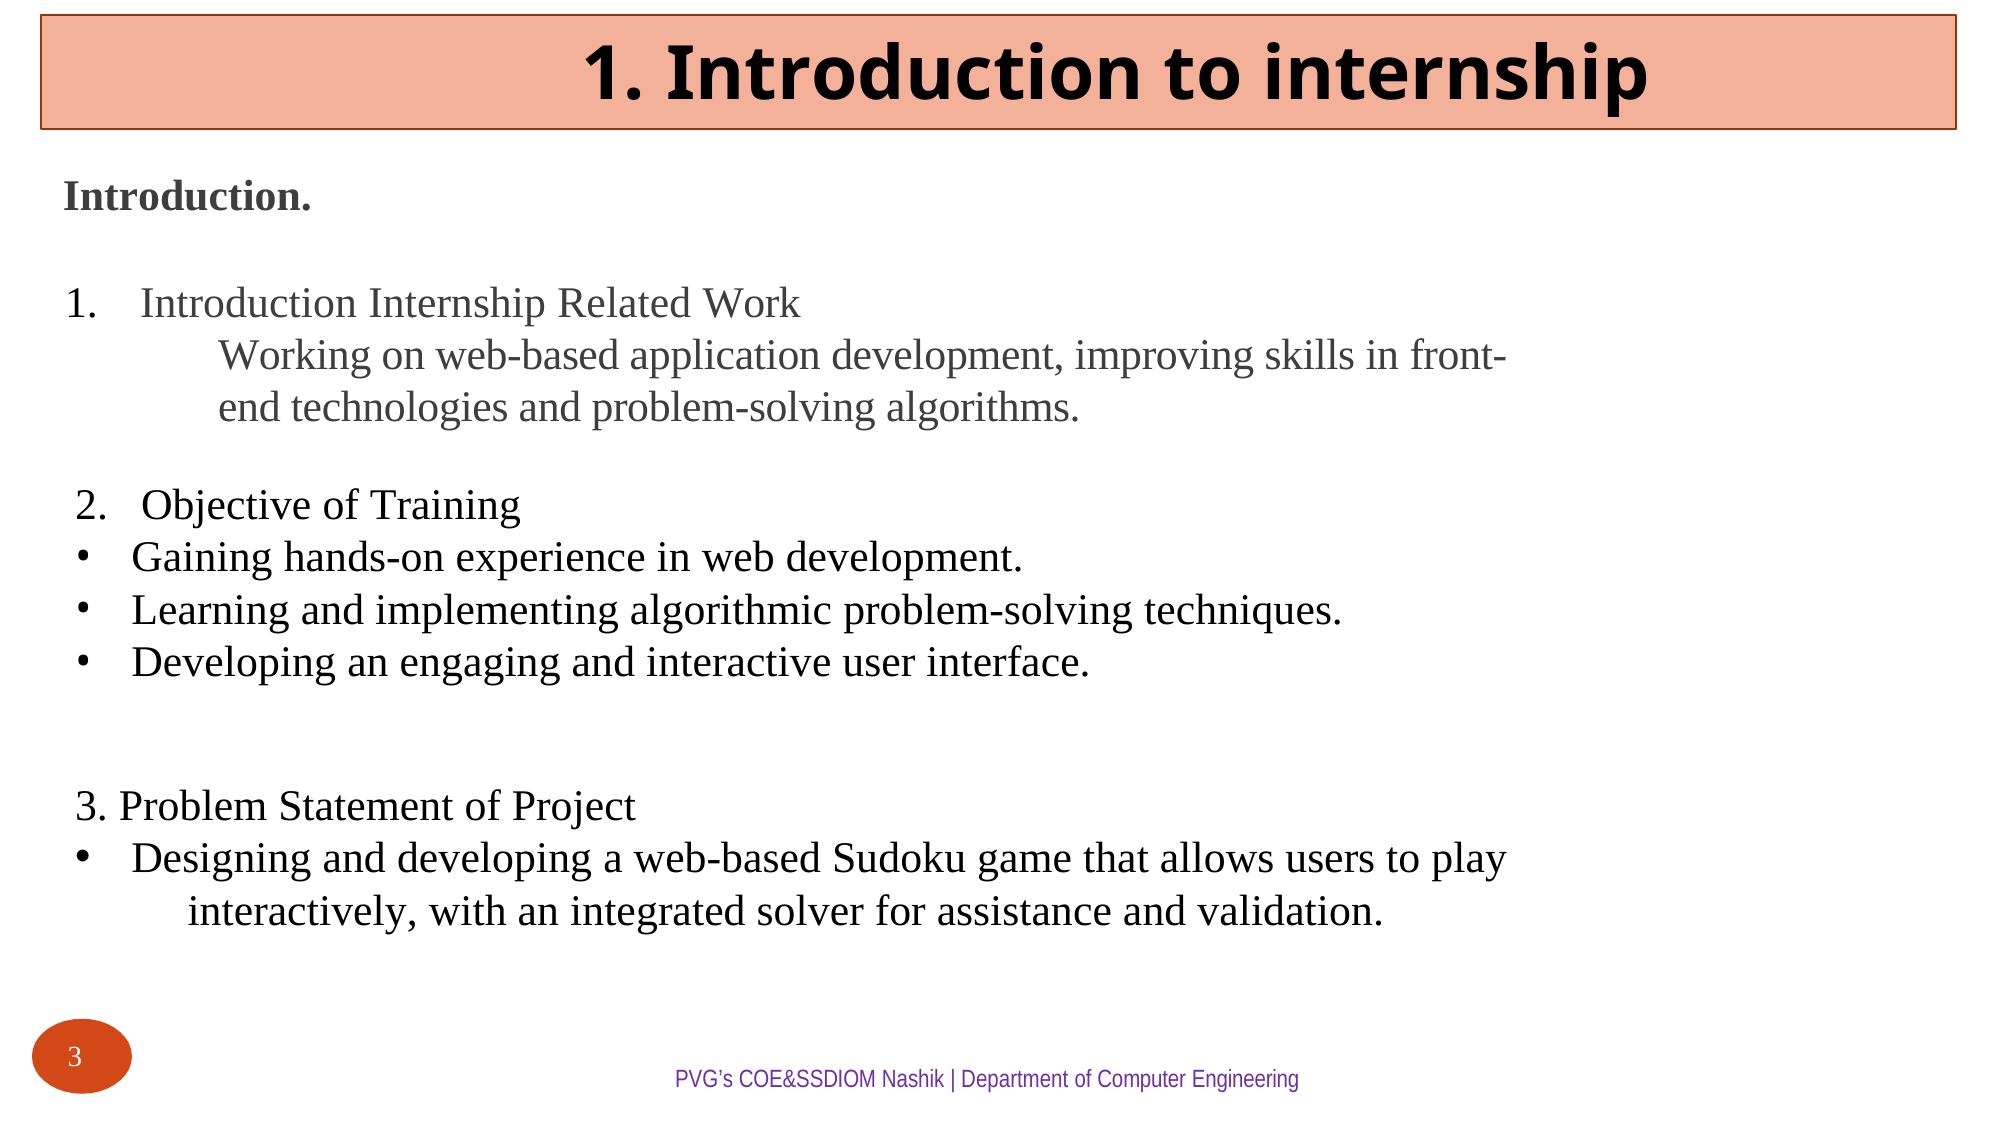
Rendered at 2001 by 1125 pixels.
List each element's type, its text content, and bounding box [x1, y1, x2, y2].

text_box 3. Problem Statement of Project Designing and developing a web-based Sudoku game that allows users to play interactively, with an integrated solver for assistance and validation. [60, 769, 1617, 944]
text_box [31, 1018, 132, 1094]
title 1. Introduction to internship [40, 15, 1956, 130]
slide_number 3 [61, 1038, 105, 1076]
text_box Introduction. Introduction Internship Related Work Working on web-based application development, improving skills in front-end technologies and problem-solving algorithms. [60, 165, 1513, 435]
text_box 2. Objective of Training Gaining hands-on experience in web development. Learning and implementing algorithmic problem-solving techniques. Developing an engaging and interactive user interface. [60, 468, 1721, 741]
footer PVG’s COE&SSDIOM Nashik | Department of Computer Engineering [672, 1061, 1306, 1095]
